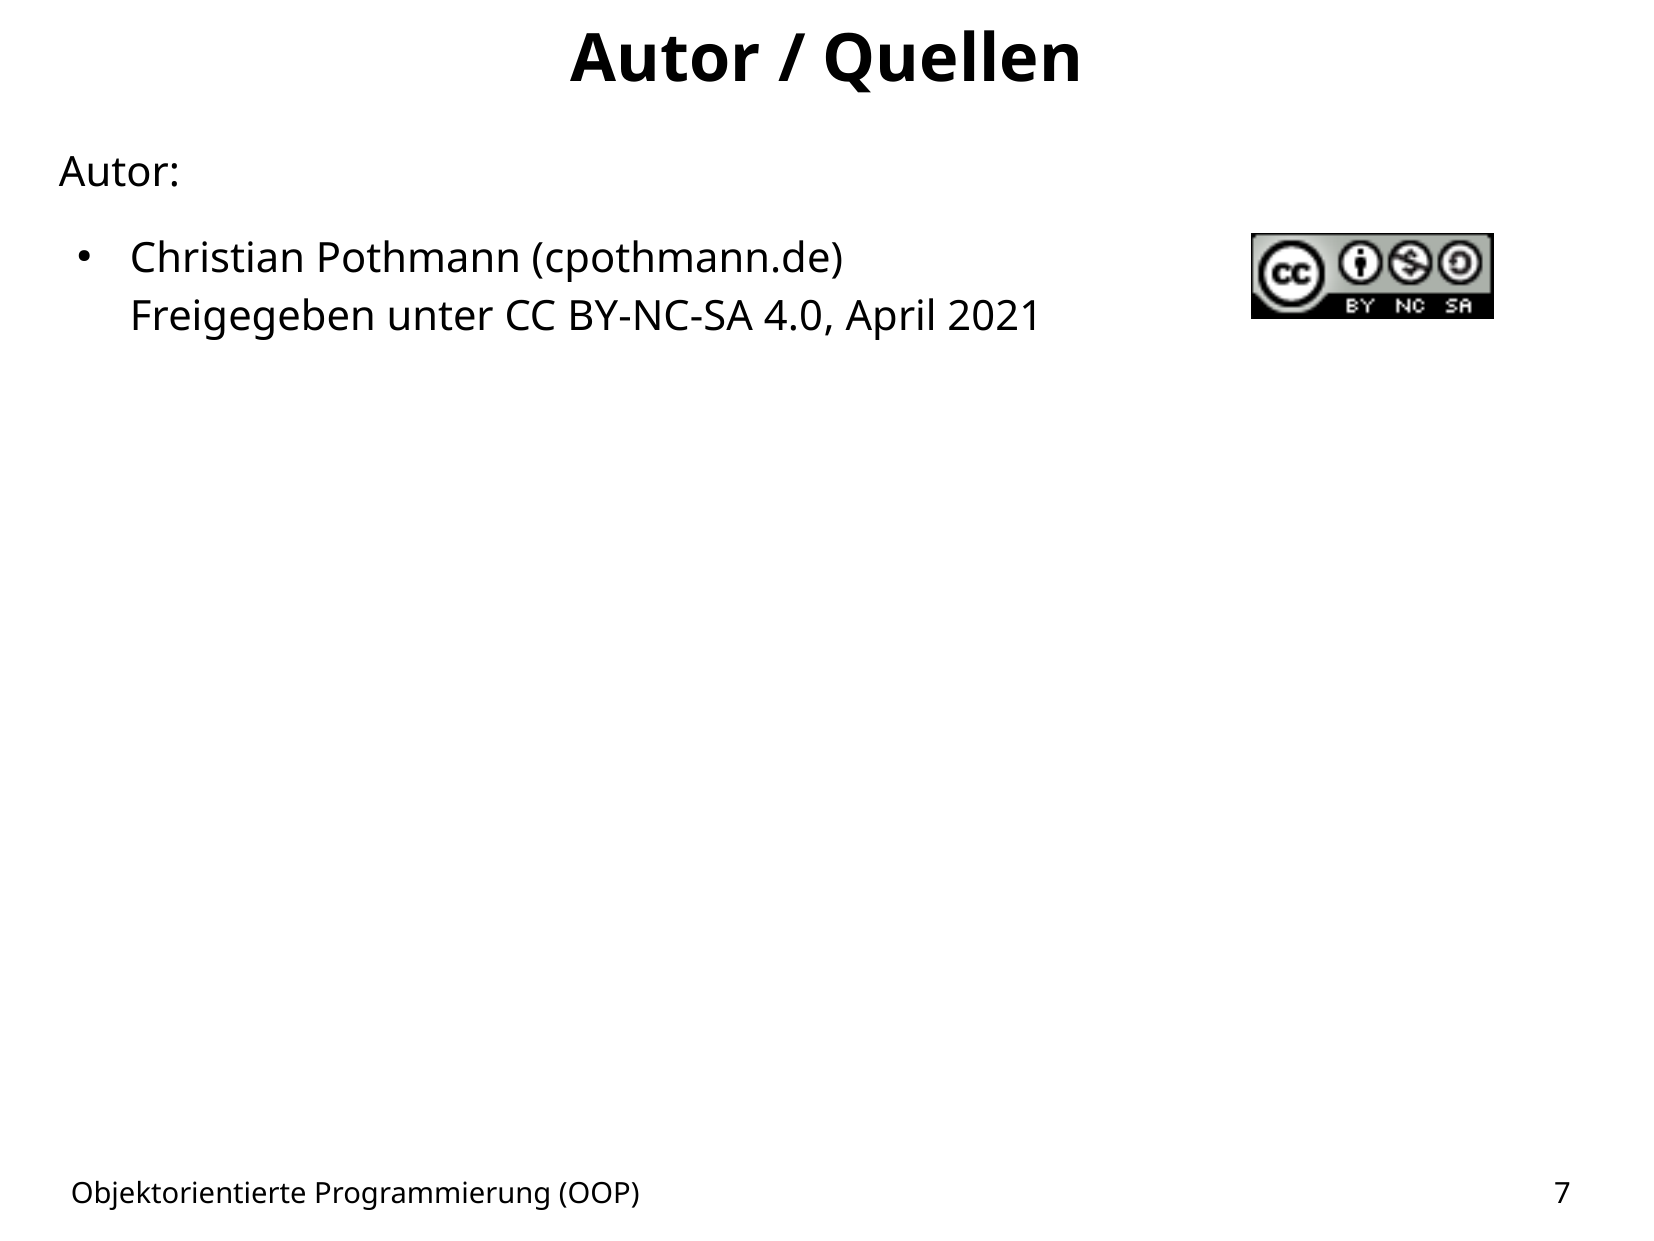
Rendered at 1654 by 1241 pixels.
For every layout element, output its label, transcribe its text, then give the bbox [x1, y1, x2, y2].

list Autor: Christian Pothmann (cpothmann.de) Freigegeben unter CC BY-NC-SA 4.0, April 2021 [59, 141, 1583, 1146]
picture [1251, 233, 1494, 319]
title Autor / Quellen [0, 5, 1654, 107]
